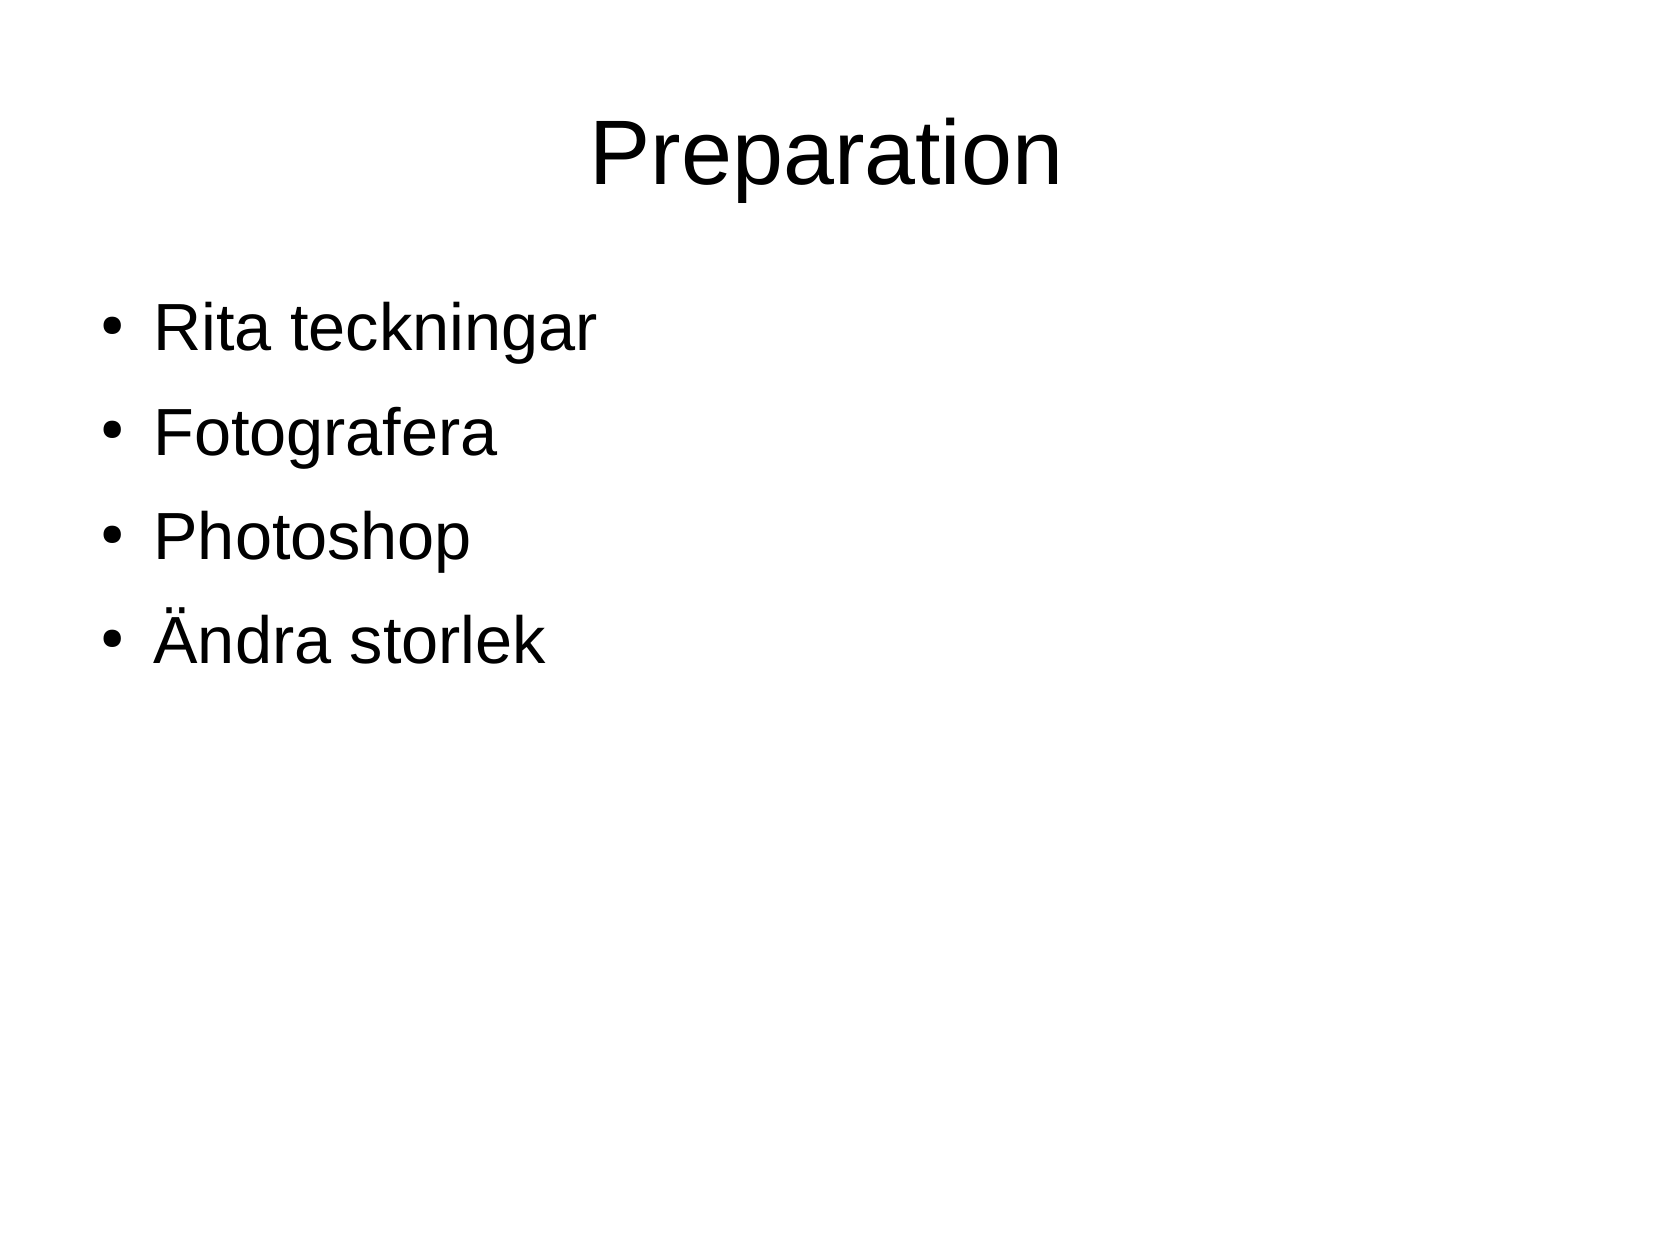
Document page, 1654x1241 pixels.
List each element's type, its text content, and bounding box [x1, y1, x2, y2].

list Rita teckningar Fotografera Photoshop Ändra storlek [82, 290, 1571, 1010]
title Preparation [82, 49, 1571, 257]
